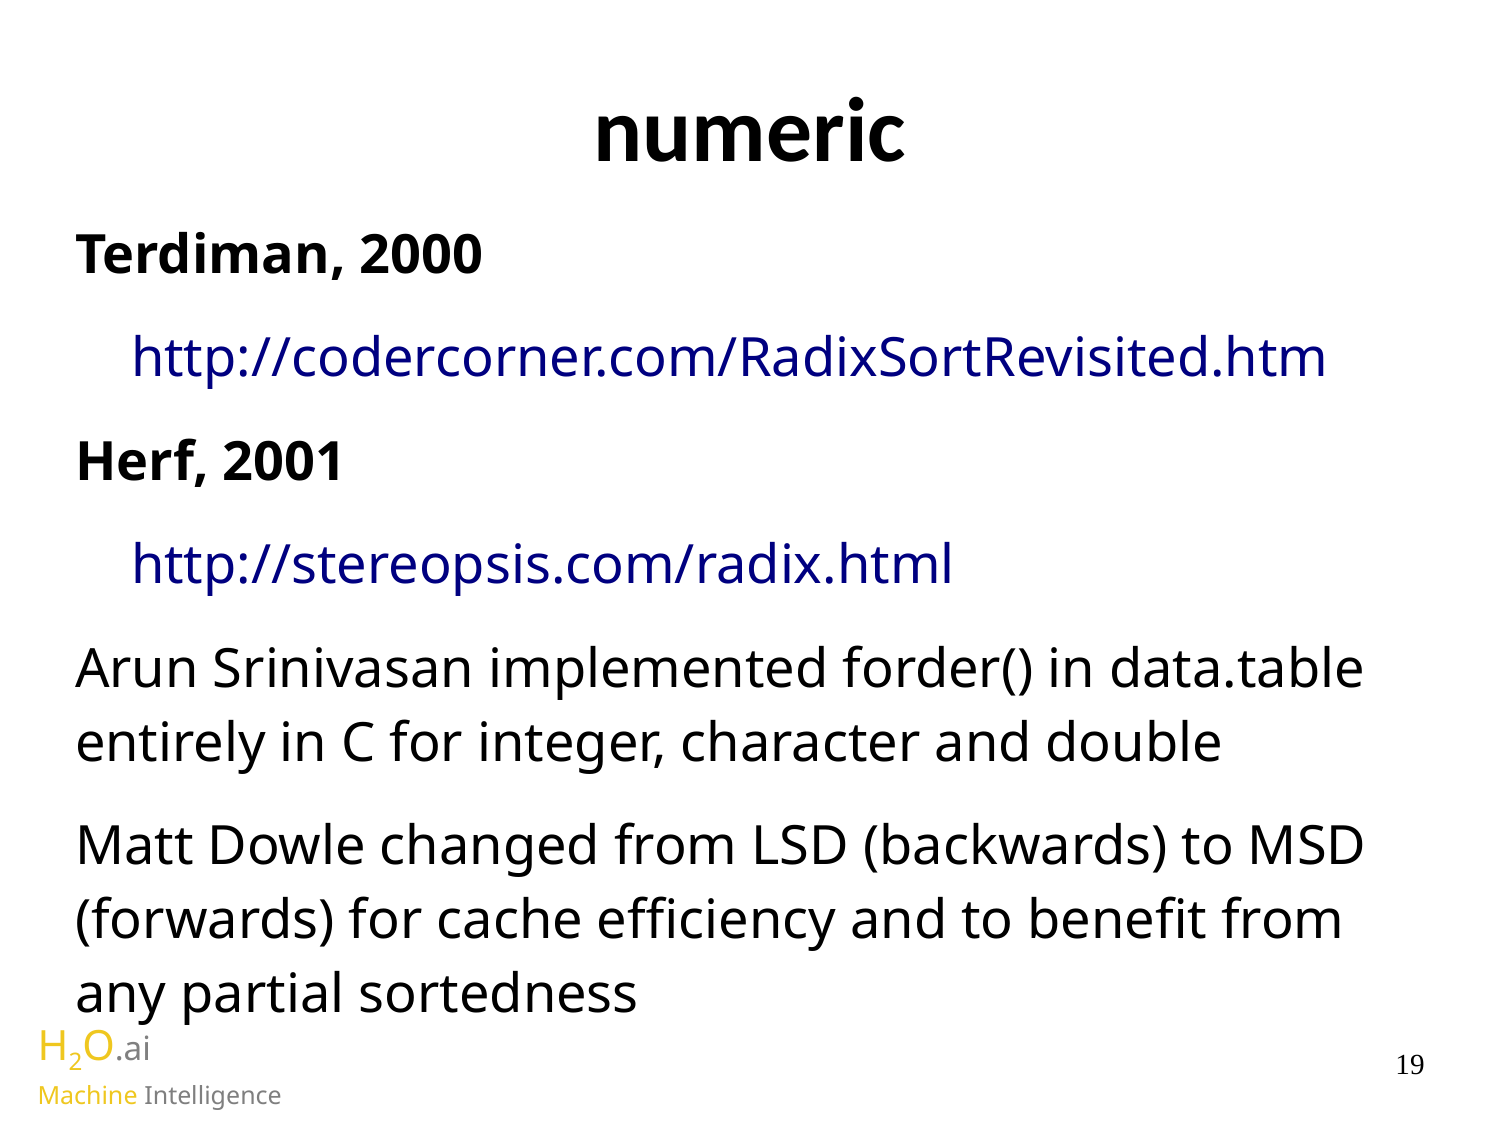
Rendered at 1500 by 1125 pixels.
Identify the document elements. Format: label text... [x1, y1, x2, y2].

list Terdiman, 2000 http://codercorner.com/RadixSortRevisited.htm Herf, 2001 http://stereopsis.com/radix.html Arun Srinivasan implemented forder() in data.table entirely in C for integer, character and double Matt Dowle changed from LSD (backwards) to MSD (forwards) for cache efficiency and to benefit from any partial sortedness [75, 215, 1425, 1078]
title numeric [75, 15, 1425, 215]
